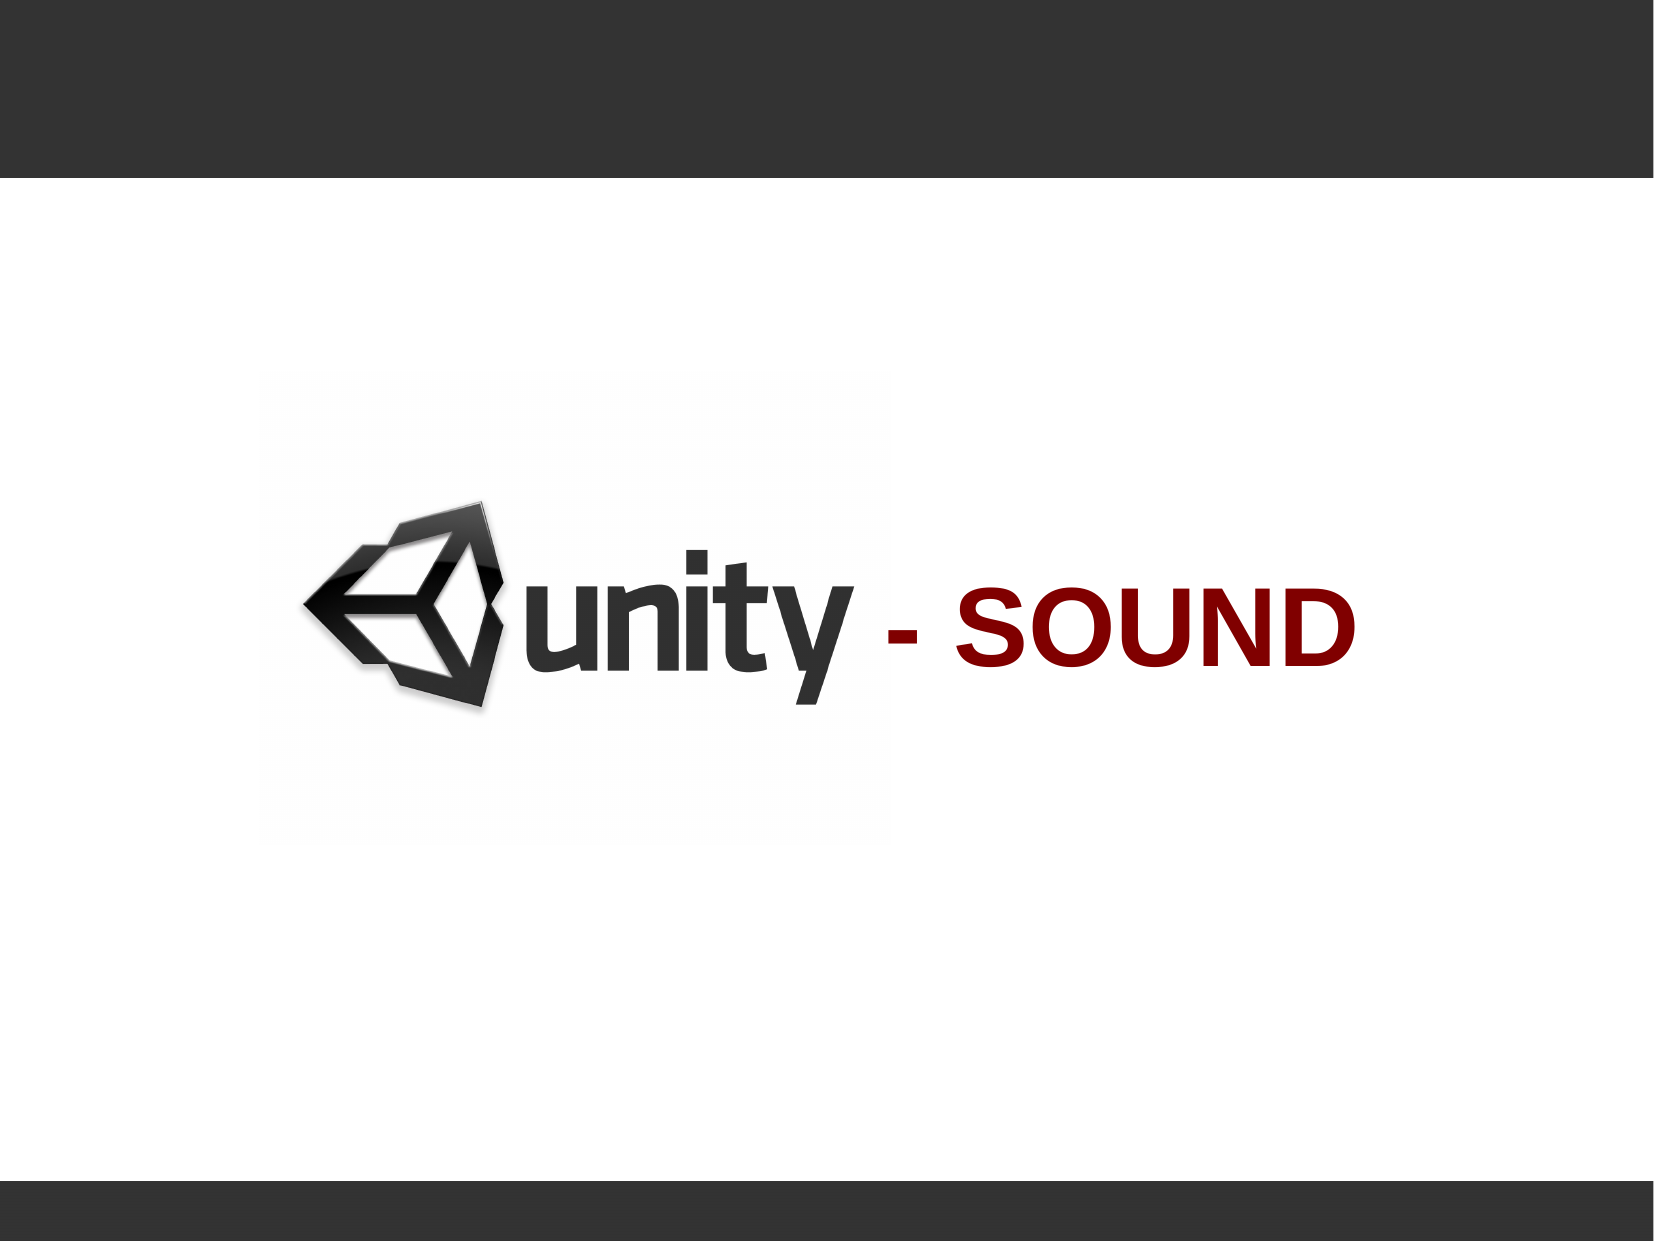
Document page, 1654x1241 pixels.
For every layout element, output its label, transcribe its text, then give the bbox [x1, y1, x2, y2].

text_box - SOUND [869, 546, 1375, 697]
picture [0, 0, 1654, 178]
picture [0, 1181, 1654, 1241]
picture [259, 371, 891, 845]
